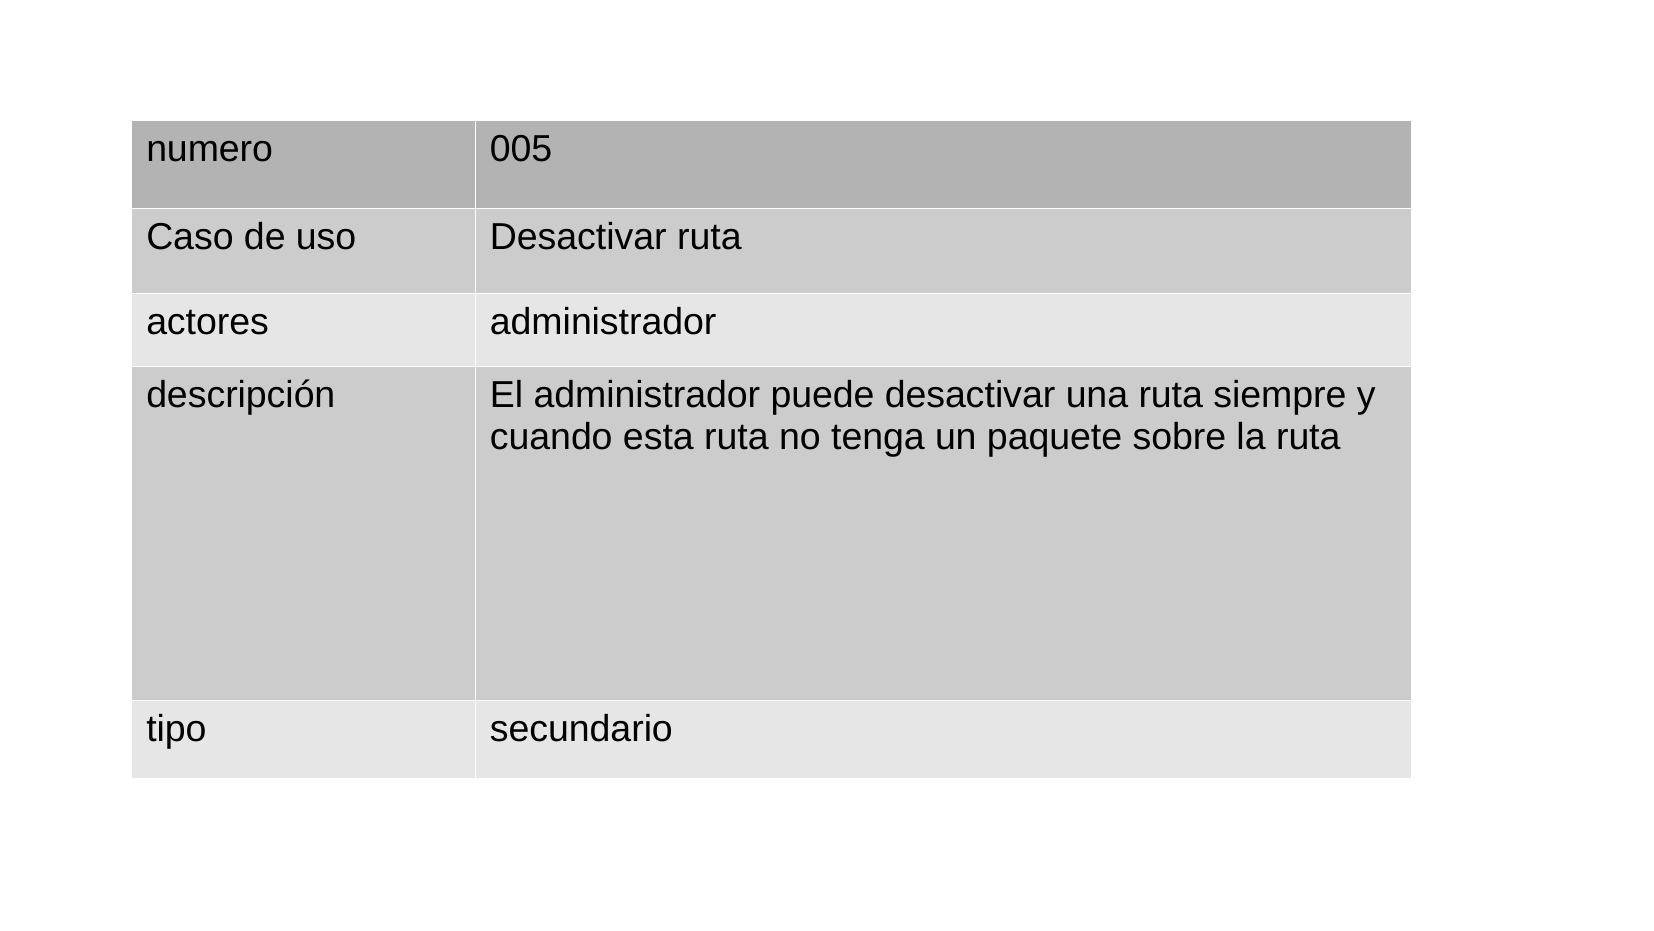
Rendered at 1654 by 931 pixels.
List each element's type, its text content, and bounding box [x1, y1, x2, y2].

table_cell Desactivar ruta [476, 209, 1411, 293]
table_cell El administrador puede desactivar una ruta siempre y cuando esta ruta no tenga un paquete sobre la ruta [476, 367, 1411, 700]
table_header 005 [476, 121, 1411, 208]
table_cell actores [132, 294, 475, 366]
table_cell Caso de uso [132, 209, 475, 293]
table_cell administrador [476, 294, 1411, 366]
table_header numero [132, 121, 475, 208]
table_cell tipo [132, 701, 475, 778]
table_cell descripción [132, 367, 475, 700]
table_cell secundario [476, 701, 1411, 778]
